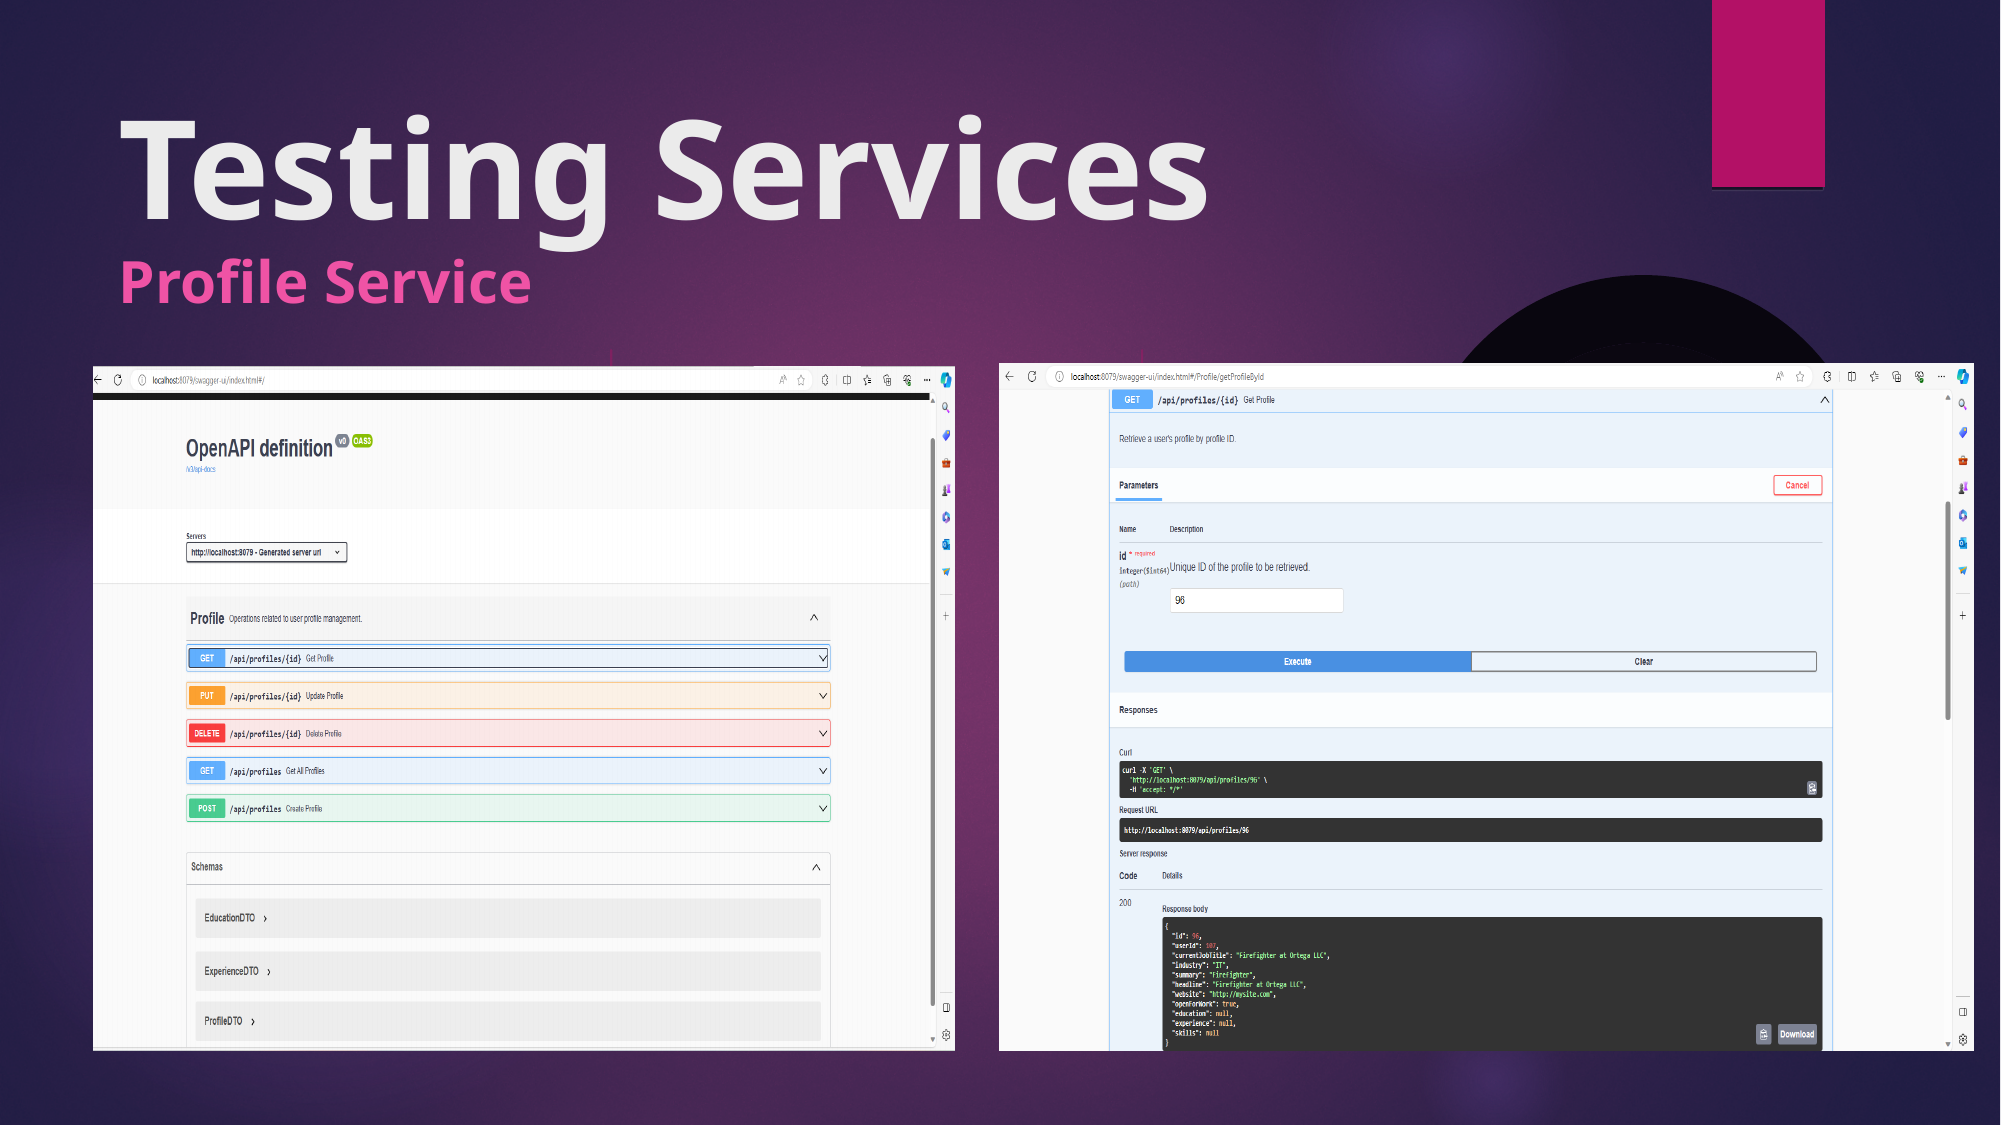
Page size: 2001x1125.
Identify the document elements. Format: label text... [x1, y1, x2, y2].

title Testing Services [103, 74, 1649, 230]
list Profile Service [103, 227, 588, 323]
picture [93, 366, 955, 1051]
picture [999, 363, 1974, 1051]
